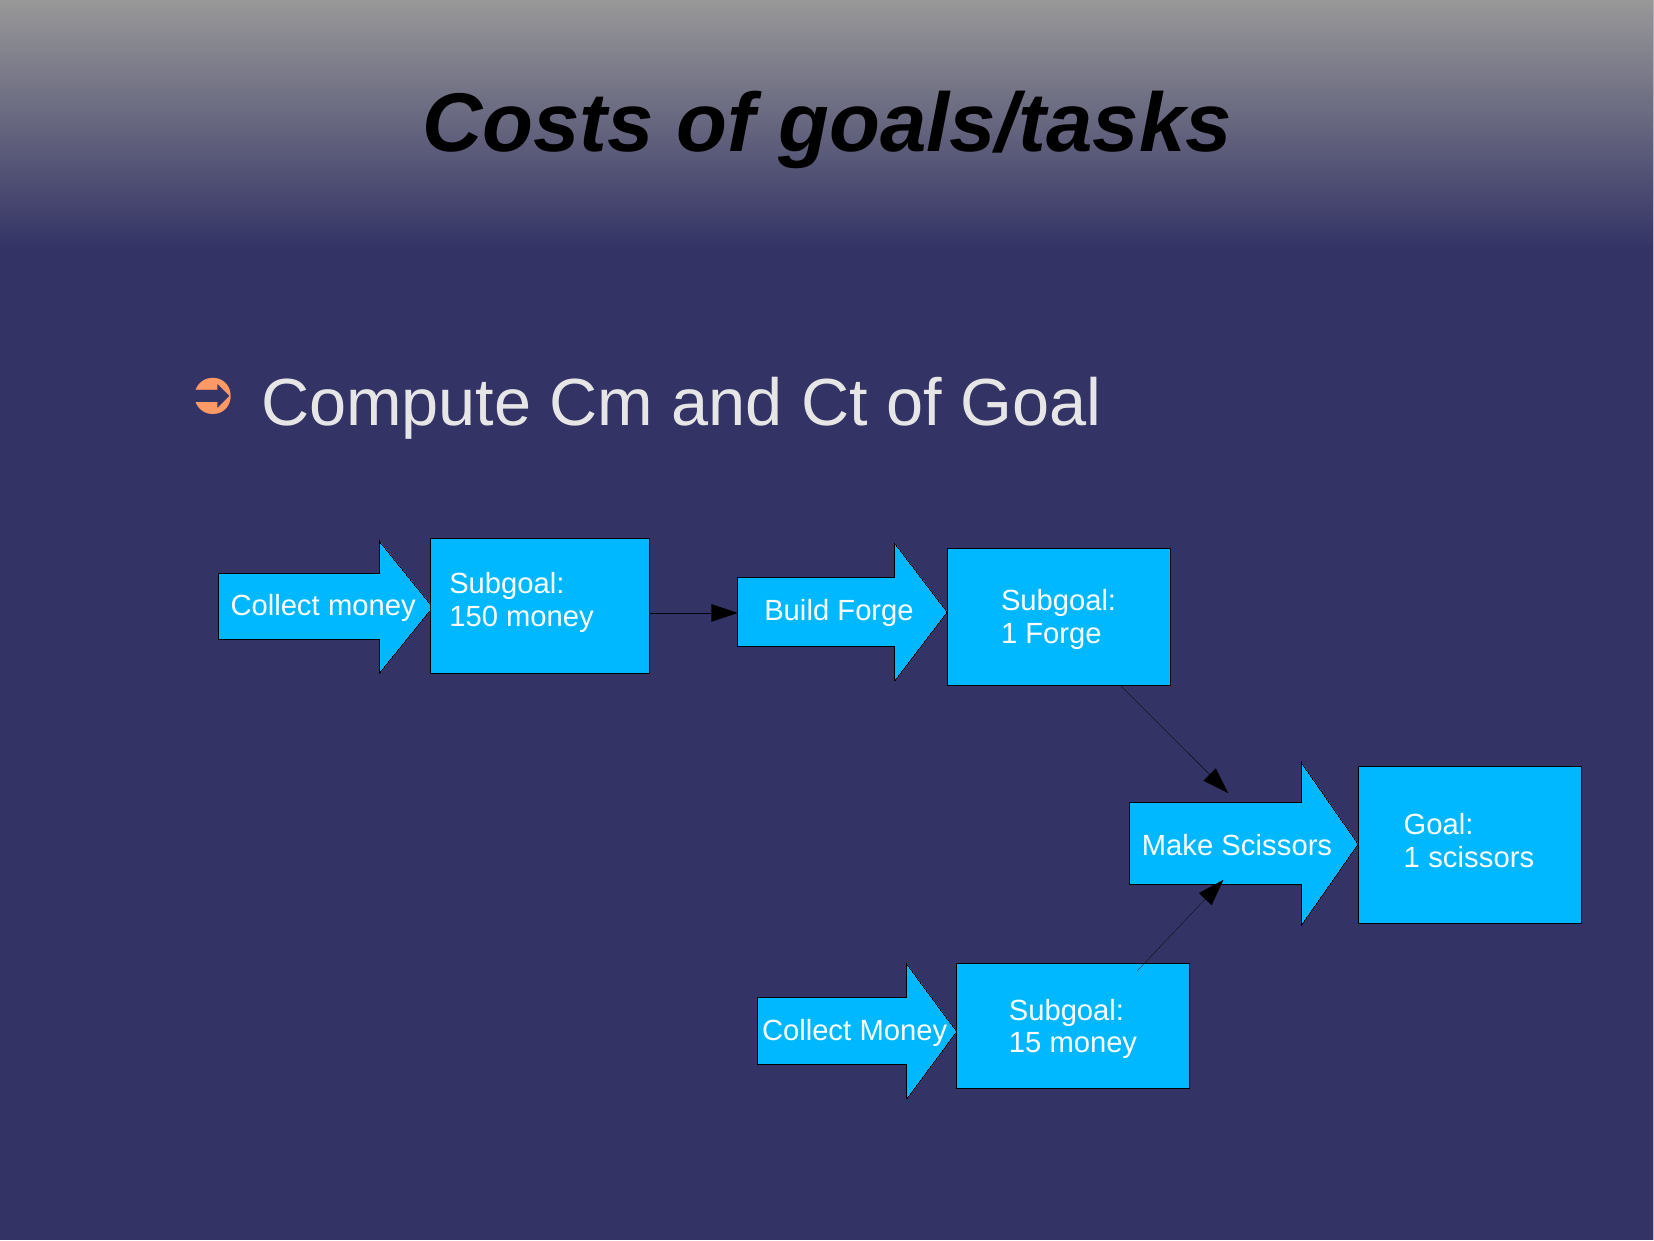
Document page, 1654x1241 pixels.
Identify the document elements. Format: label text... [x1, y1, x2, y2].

text_box [948, 1019, 956, 1043]
text_box Collect money [230, 588, 416, 622]
text_box Subgoal: 15 money [956, 963, 1190, 1089]
text_box [737, 543, 947, 681]
text_box [757, 963, 945, 1099]
text_box Build Forge [764, 593, 915, 627]
text_box Subgoal: 1 Forge [947, 548, 1171, 686]
list Compute Cm and Ct of Goal [178, 364, 1570, 1147]
text_box Goal: 1 scissors [1403, 807, 1535, 874]
text_box Make Scissors [1141, 829, 1333, 863]
text_box [1129, 761, 1582, 926]
title Costs of goals/tasks [121, 19, 1534, 227]
text_box Collect Money [761, 1014, 948, 1048]
text_box Subgoal: 150 money [449, 567, 594, 666]
text_box [218, 538, 650, 674]
